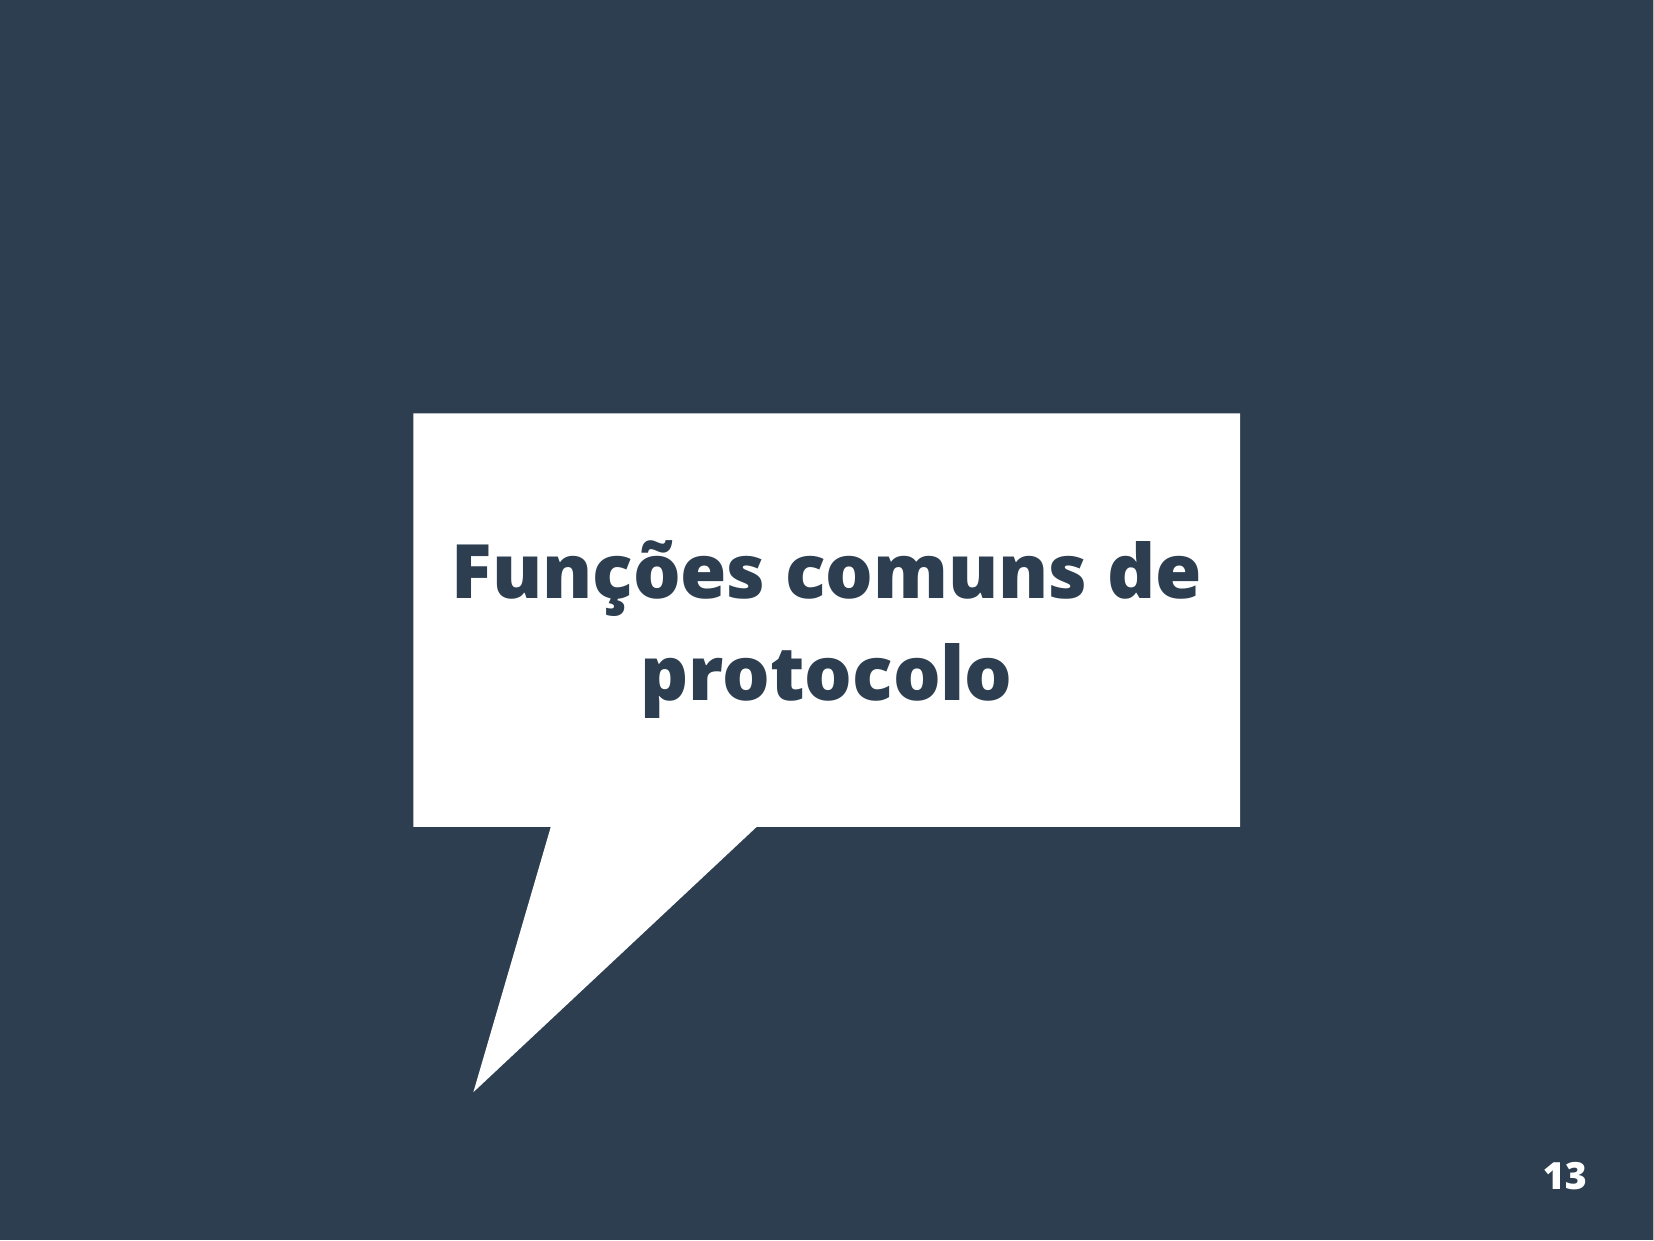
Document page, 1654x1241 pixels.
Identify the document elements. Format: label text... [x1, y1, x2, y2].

title Funções comuns de protocolo [442, 442, 1211, 798]
